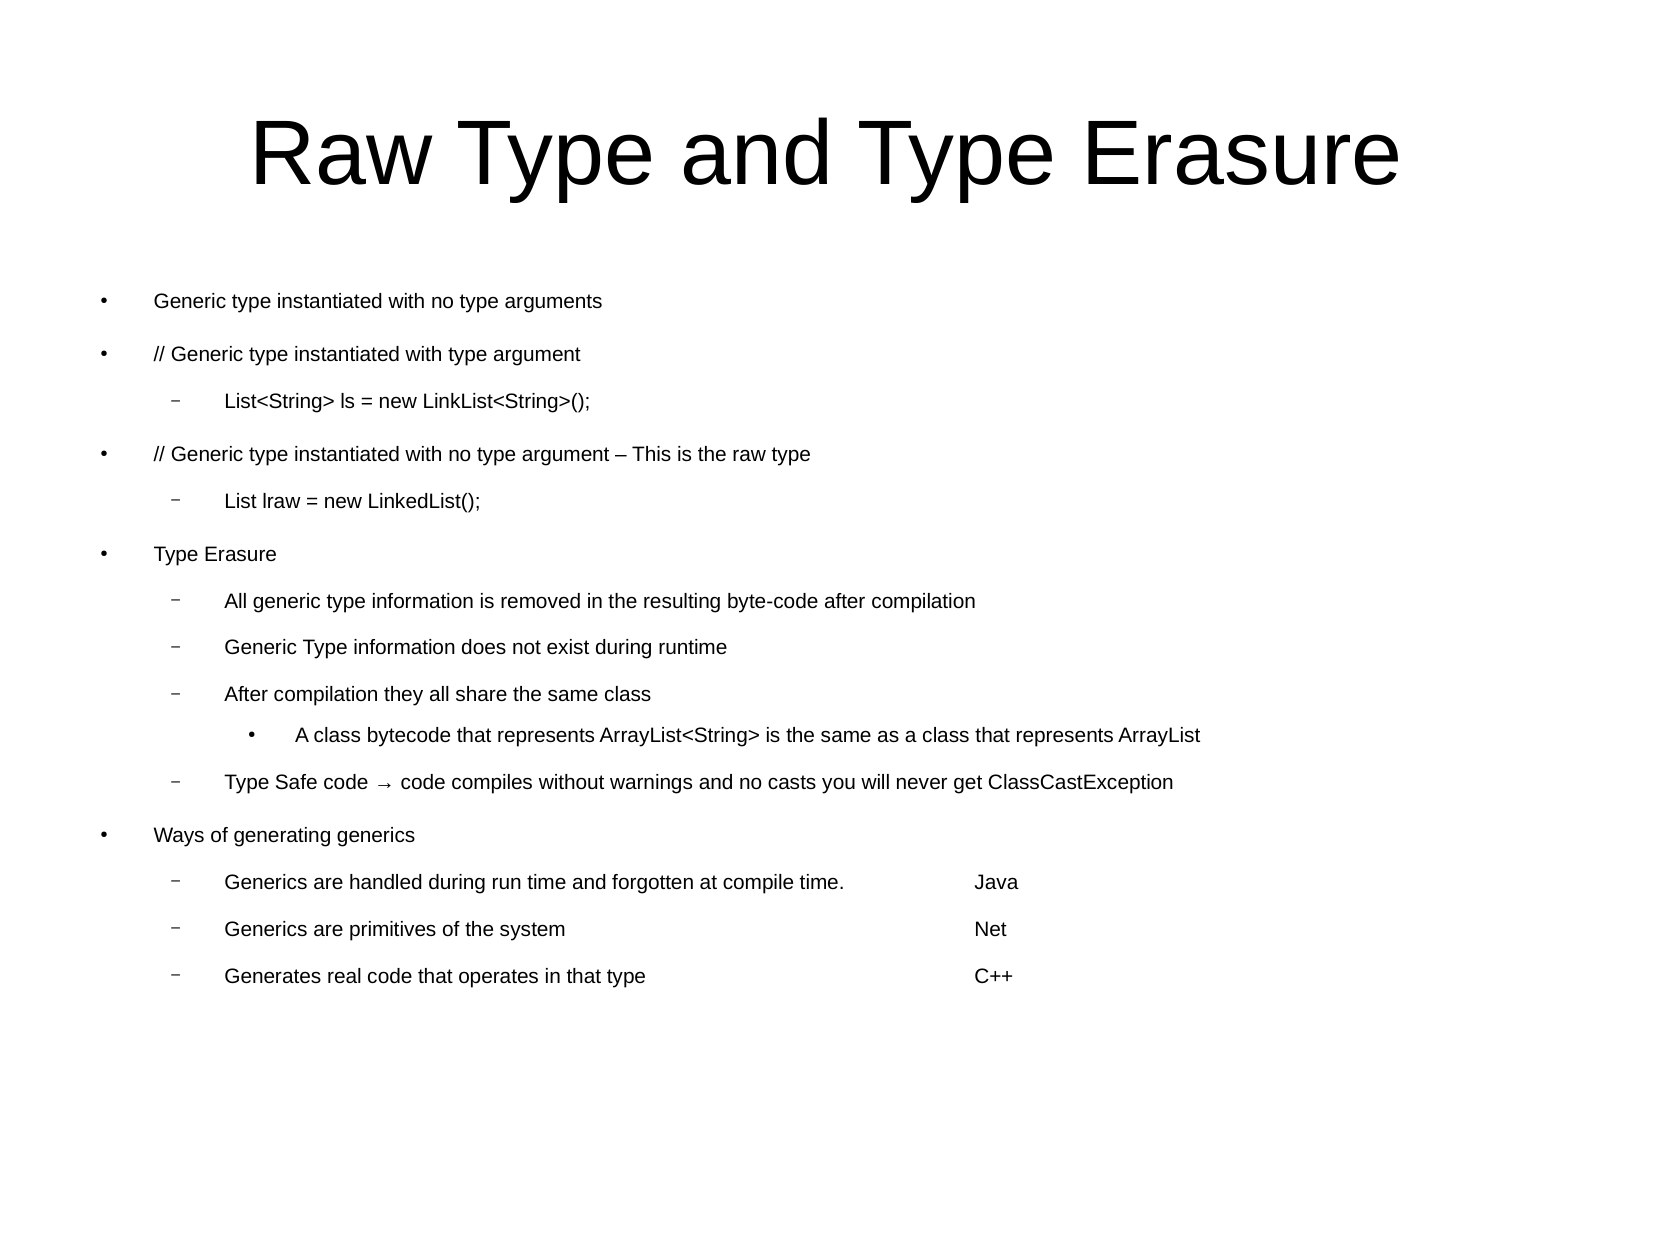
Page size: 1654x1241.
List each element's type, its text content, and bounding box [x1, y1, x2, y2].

title Raw Type and Type Erasure [82, 56, 1571, 250]
list Generic type instantiated with no type arguments // Generic type instantiated with type argument List<String> ls = new LinkList<String>(); // Generic type instantiated with no type argument – This is the raw type List lraw = new LinkedList(); Type Erasure All generic type information is removed in the resulting byte-code after compilation Generic Type information does not exist during runtime After compilation they all share the same class A class bytecode that represents ArrayList<String> is the same as a class that represents ArrayList Type Safe code → code compiles without warnings and no casts you will never get ClassCastException Ways of generating generics Generics are handled during run time and forgotten at compile time. Java Generics are primitives of the system Net Generates real code that operates in that type C++ [82, 290, 1571, 1109]
